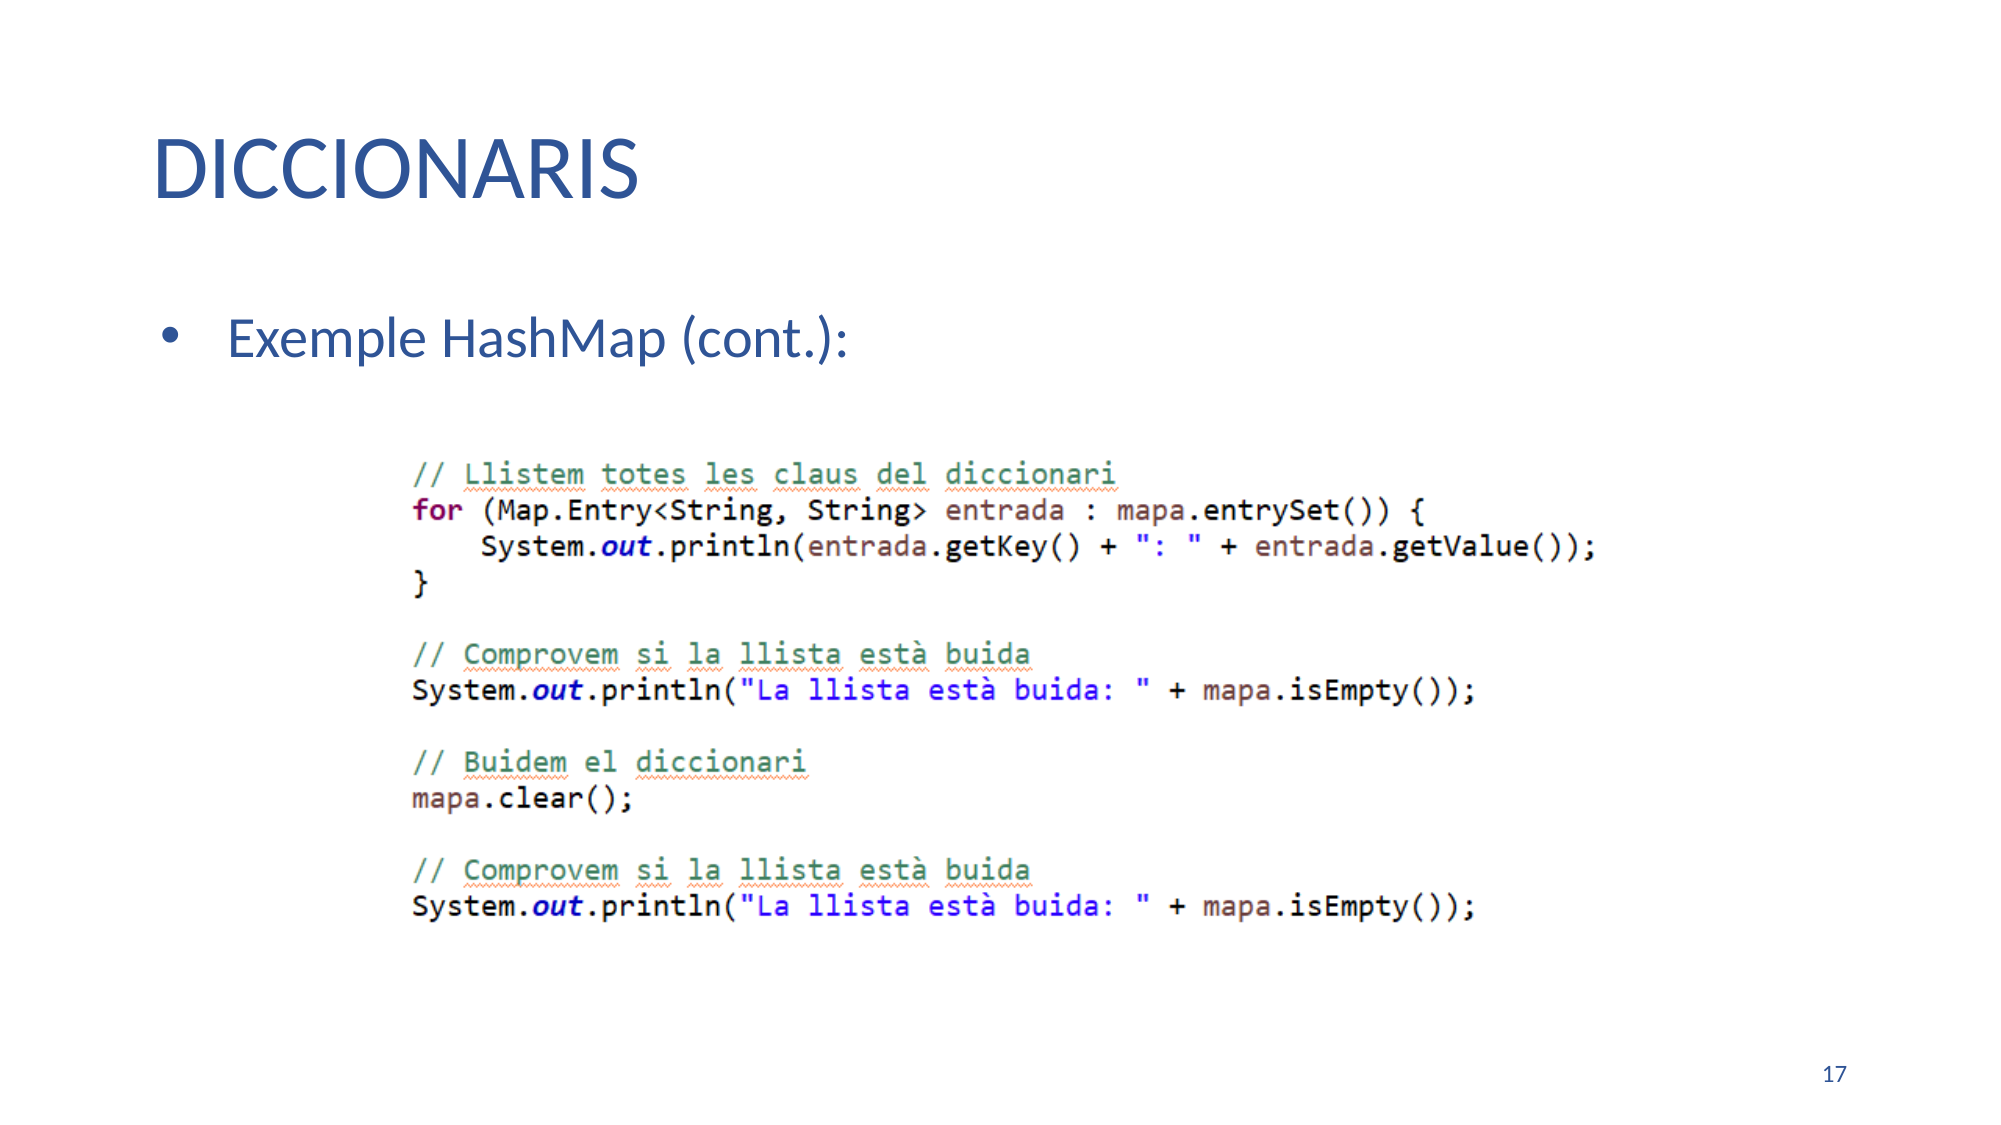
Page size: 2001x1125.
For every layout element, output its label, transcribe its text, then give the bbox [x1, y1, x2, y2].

picture [395, 442, 1605, 938]
list Exemple HashMap (cont.): [137, 299, 1863, 1014]
title DICCIONARIS [137, 59, 1863, 278]
slide_number <number> [1412, 1042, 1863, 1103]
